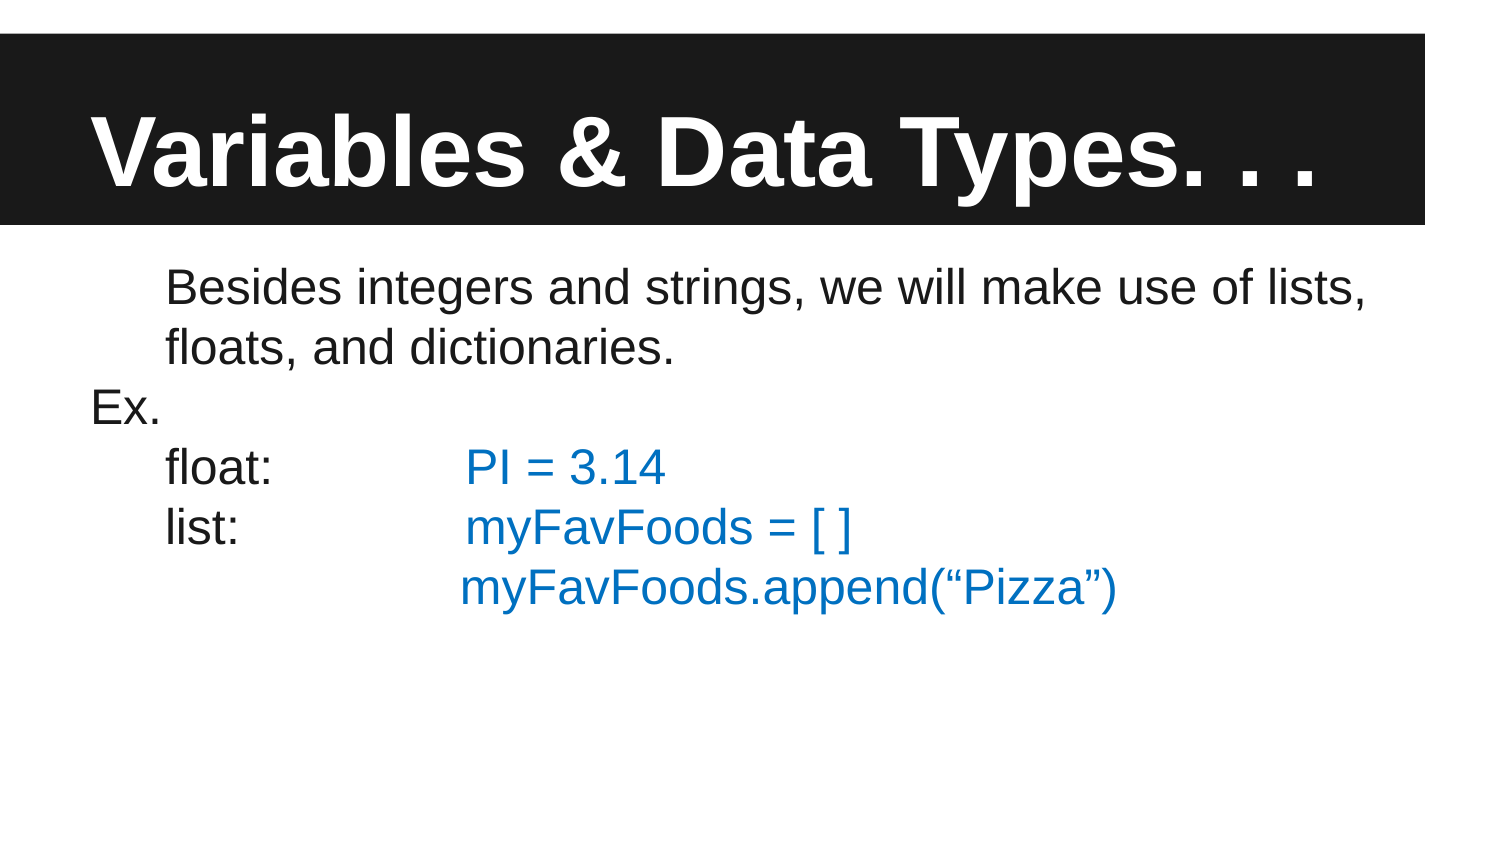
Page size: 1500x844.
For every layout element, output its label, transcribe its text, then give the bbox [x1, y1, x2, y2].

list Besides integers and strings, we will make use of lists, floats, and dictionaries. Ex. float: PI = 3.14 list: myFavFoods = [ ] myFavFoods.append(“Pizza”) [75, 239, 1425, 838]
title Variables & Data Types. . . [75, 33, 1425, 221]
